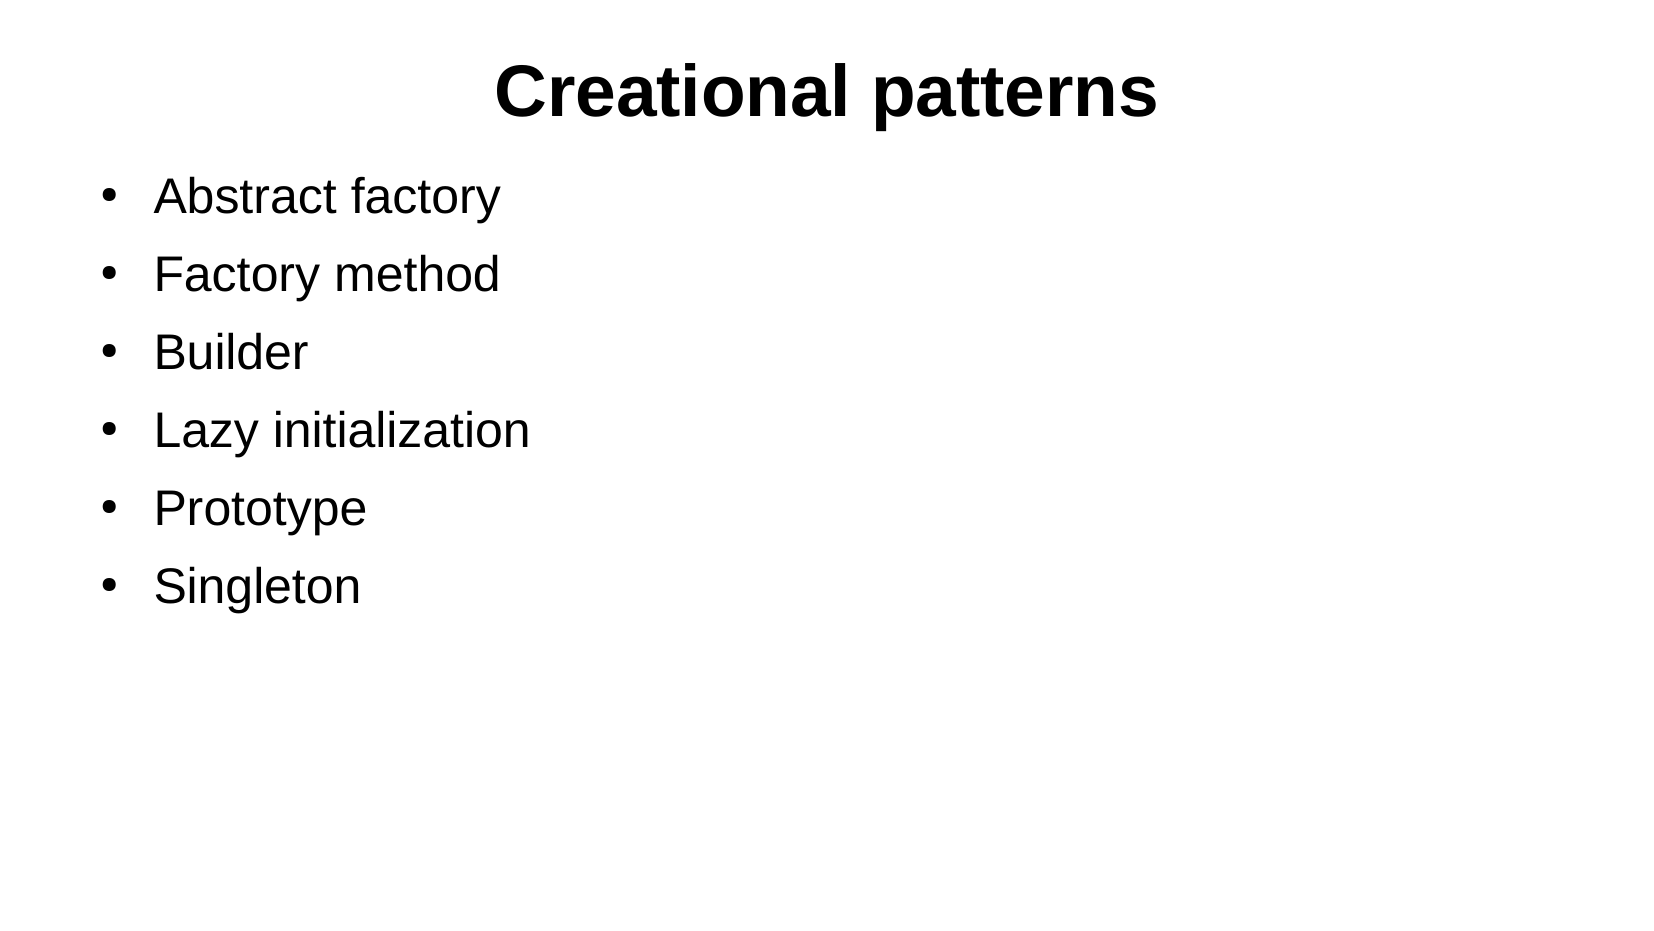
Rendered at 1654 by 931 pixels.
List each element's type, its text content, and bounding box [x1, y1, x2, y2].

list Abstract factory Factory method Builder Lazy initialization Prototype Singleton [82, 168, 1538, 889]
title Creational patterns [82, 37, 1571, 147]
